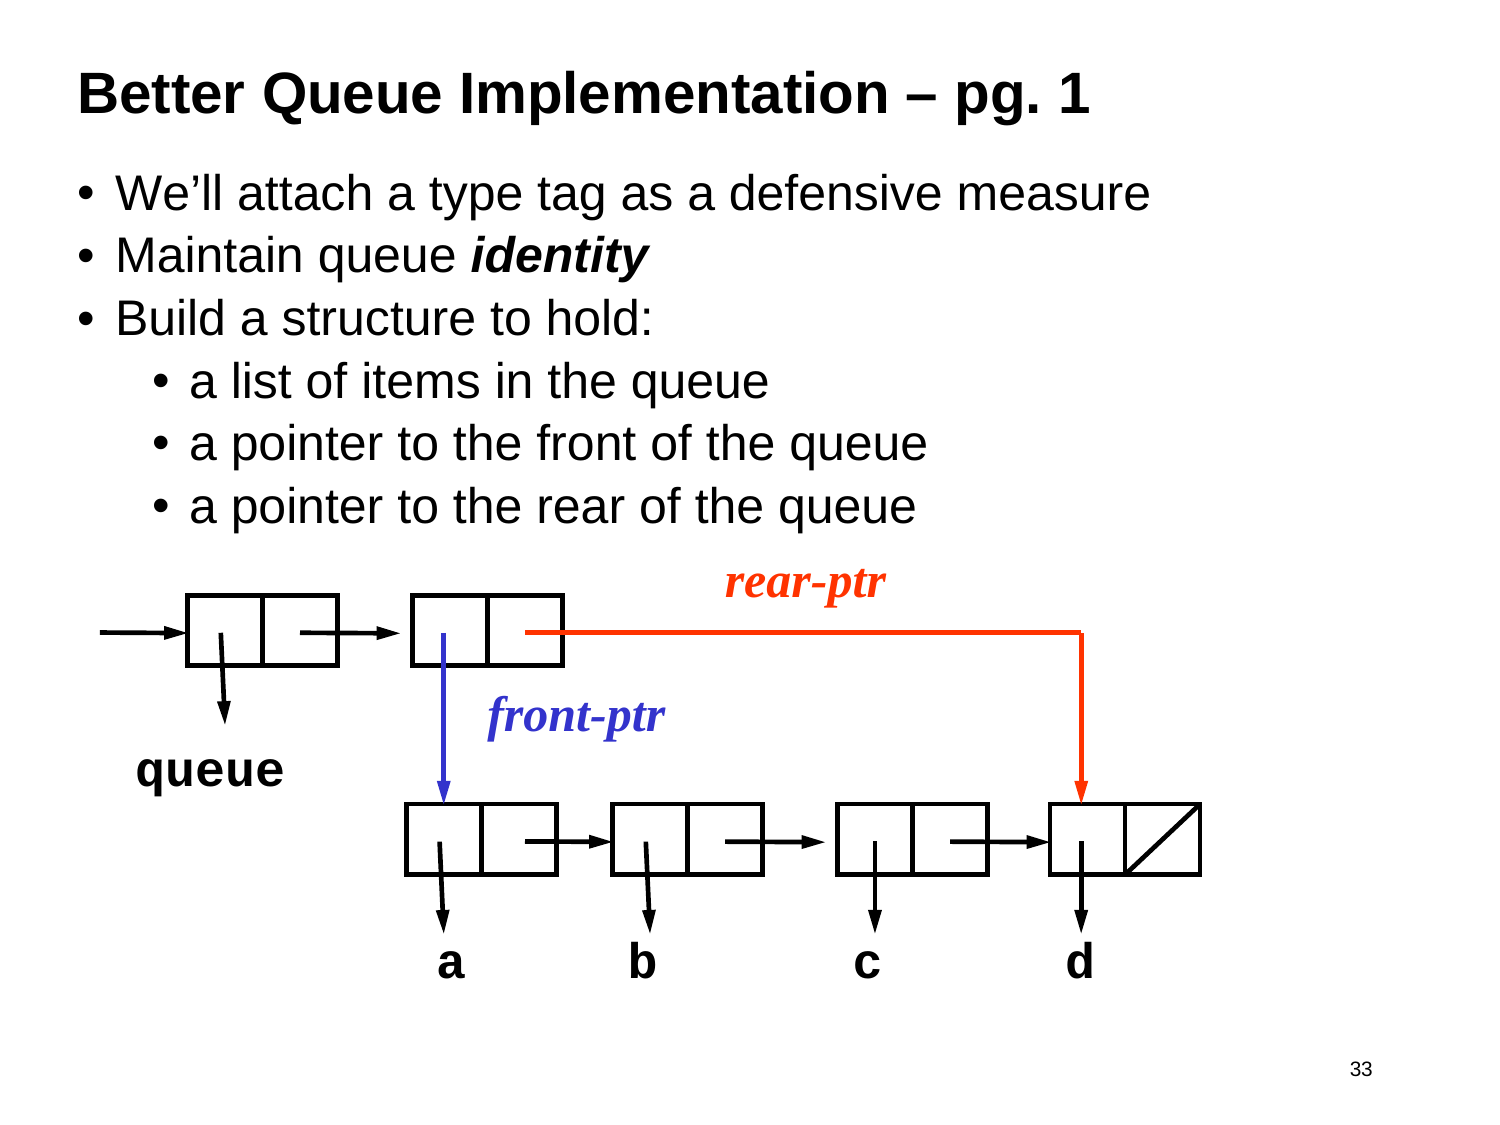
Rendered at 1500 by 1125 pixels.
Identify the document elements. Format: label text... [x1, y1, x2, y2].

text_box front-ptr [472, 673, 681, 749]
text_box queue [120, 729, 300, 805]
list We’ll attach a type tag as a defensive measure Maintain queue identity Build a structure to hold: a list of items in the queue a pointer to the front of the queue a pointer to the rear of the queue [62, 162, 1450, 588]
text_box rear-ptr [709, 539, 902, 616]
text_box d [1050, 920, 1110, 997]
text_box b [612, 920, 673, 997]
text_box c [837, 920, 898, 997]
text_box a [421, 920, 482, 997]
title Better Queue Implementation – pg. 1 [62, 24, 1338, 162]
